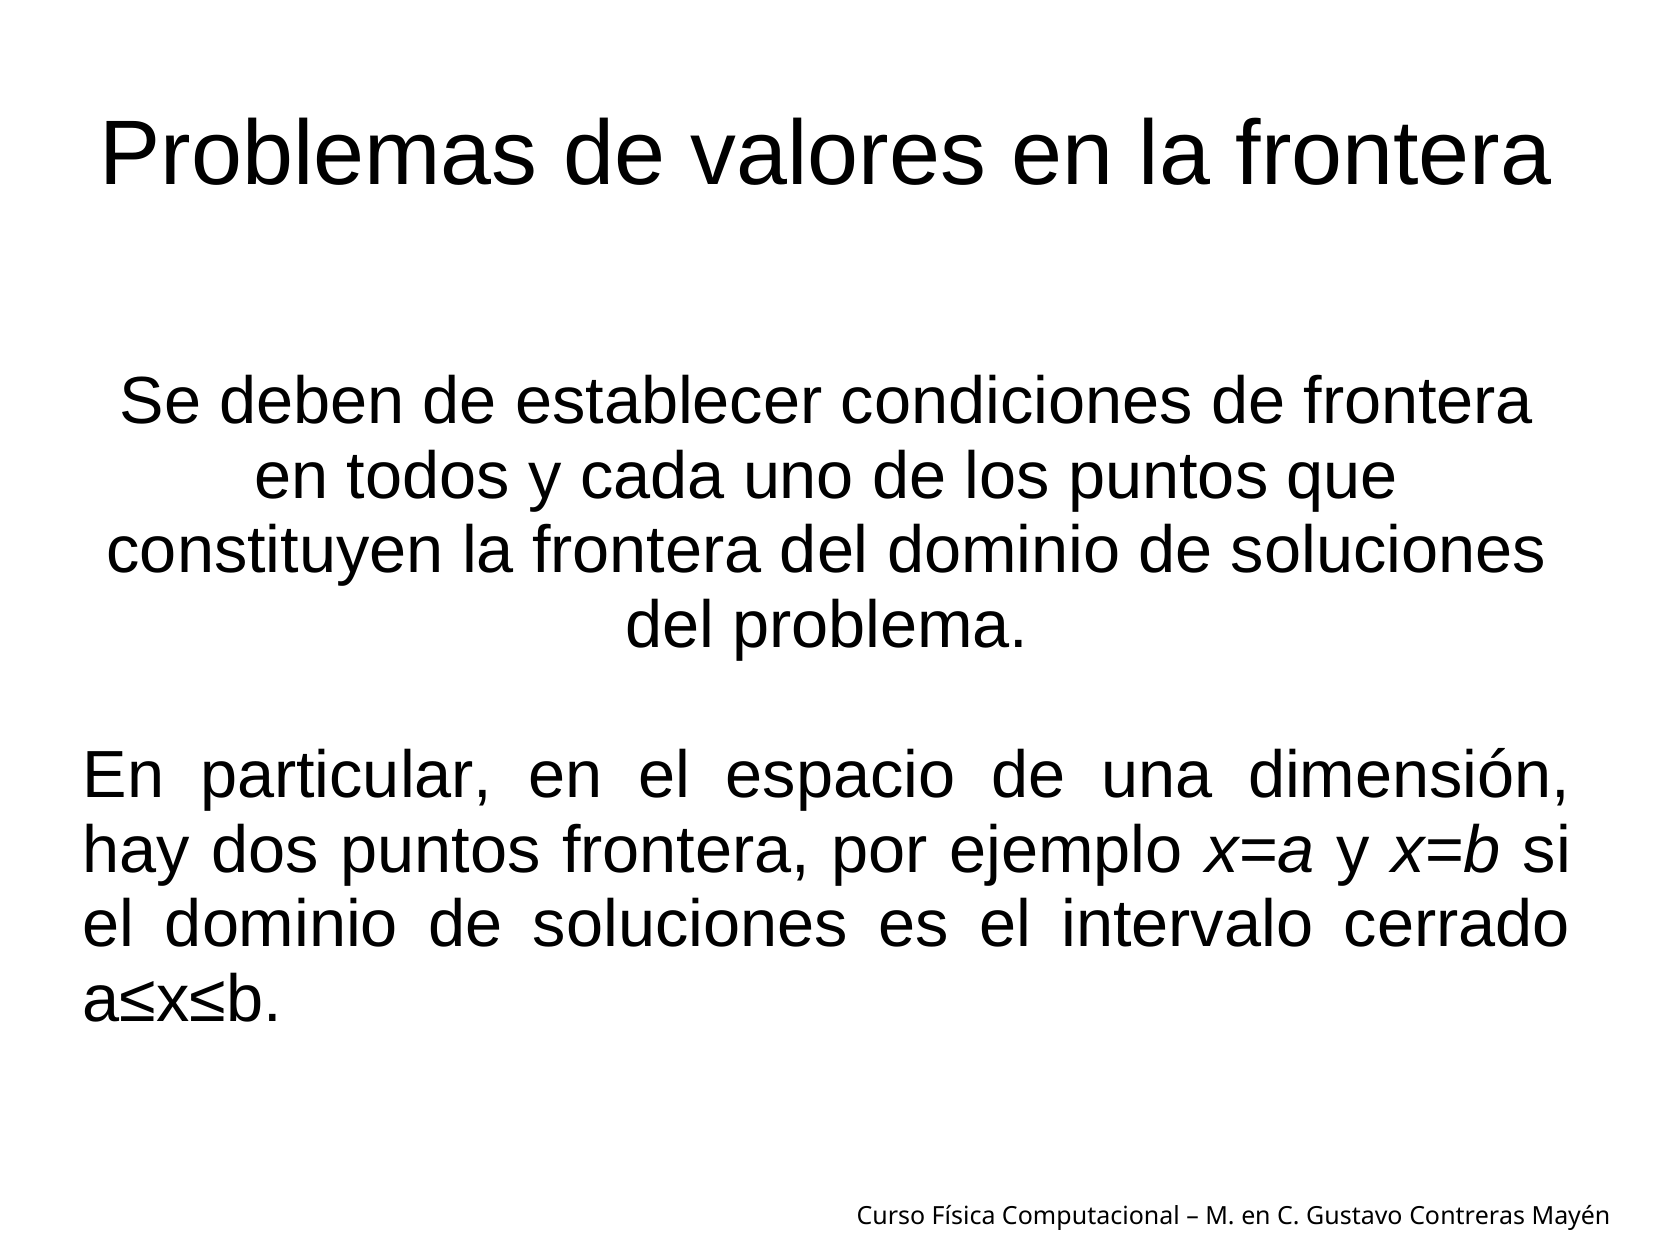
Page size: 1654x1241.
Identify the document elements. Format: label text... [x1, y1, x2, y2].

title Problemas de valores en la frontera [82, 49, 1571, 257]
subtitle Se deben de establecer condiciones de frontera en todos y cada uno de los puntos que constituyen la frontera del dominio de soluciones del problema. En particular, en el espacio de una dimensión, hay dos puntos frontera, por ejemplo x=a y x=b si el dominio de soluciones es el intervalo cerrado a≤x≤b. [82, 290, 1571, 1109]
